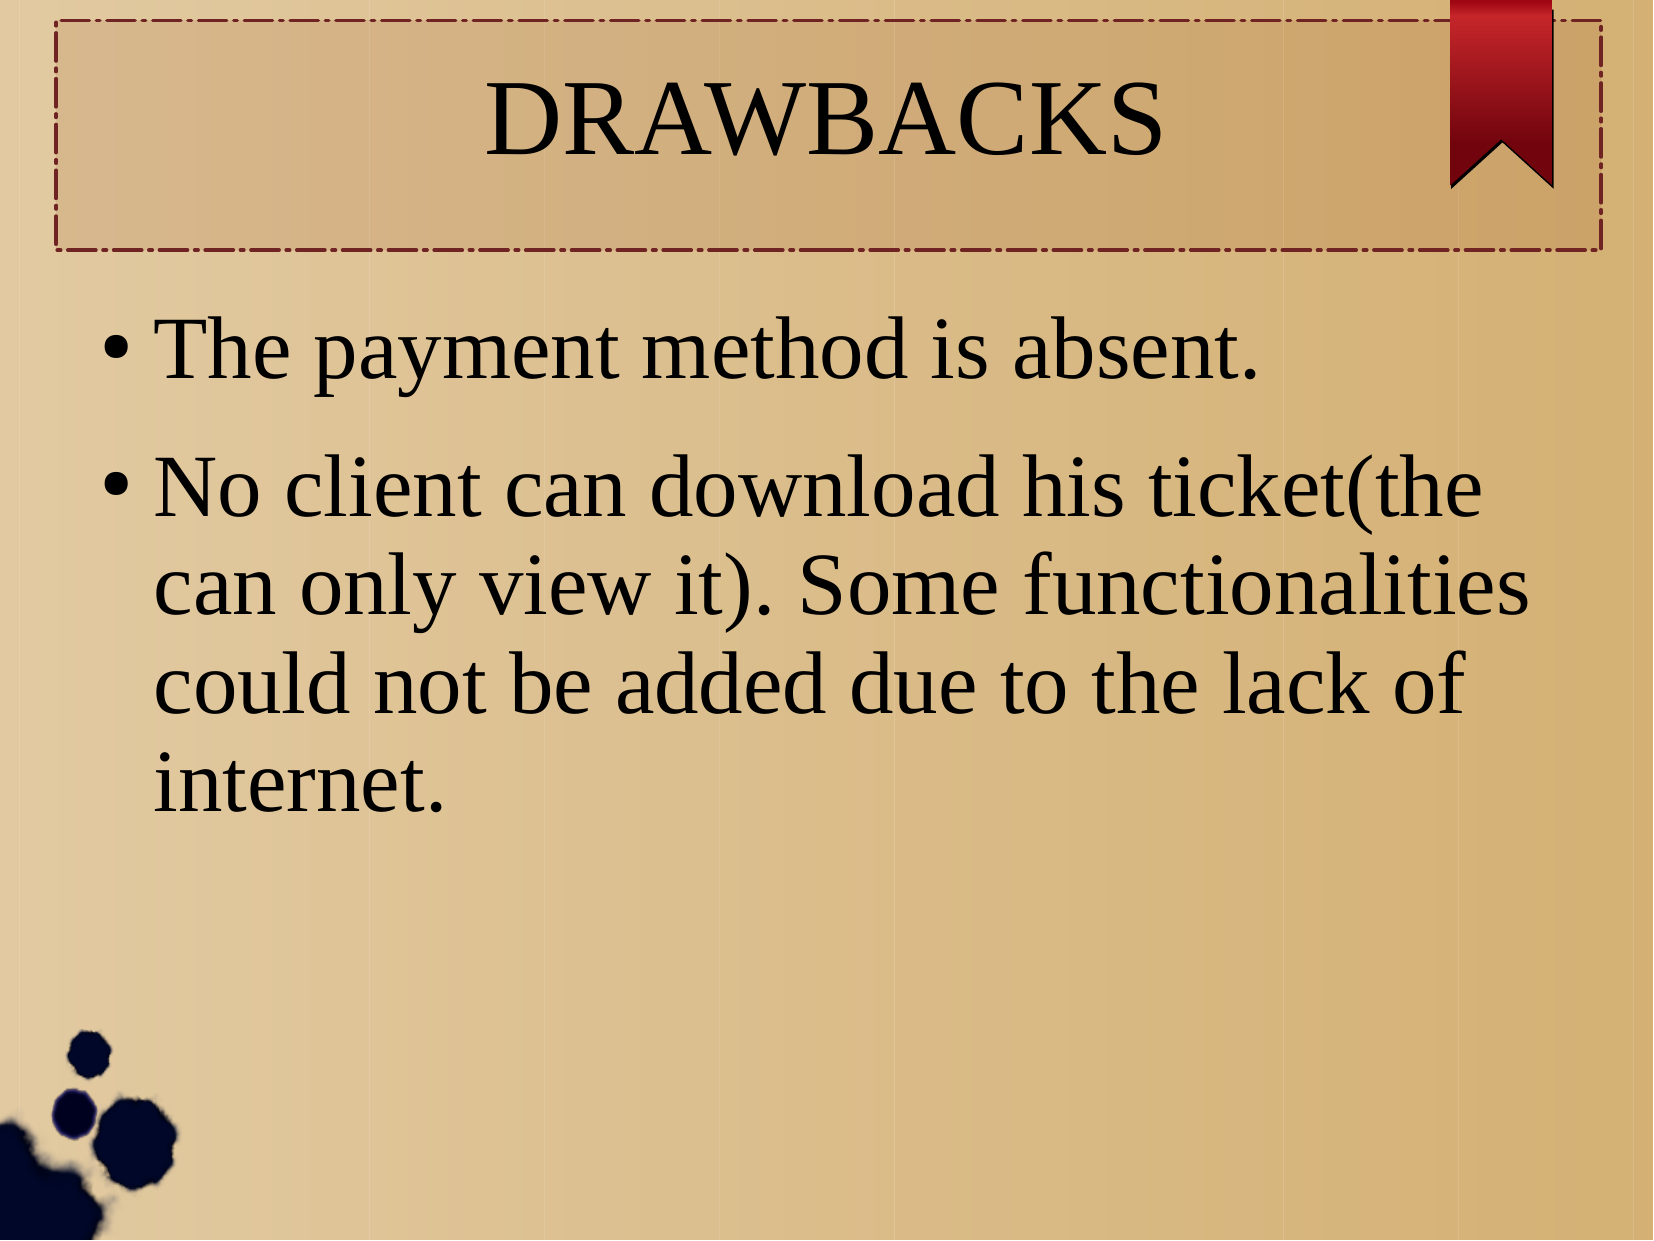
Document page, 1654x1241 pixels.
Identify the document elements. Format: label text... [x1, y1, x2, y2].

title DRAWBACKS [82, 23, 1571, 214]
list The payment method is absent. No client can download his ticket(the can only view it). Some functionalities could not be added due to the lack of internet. [82, 299, 1571, 1019]
